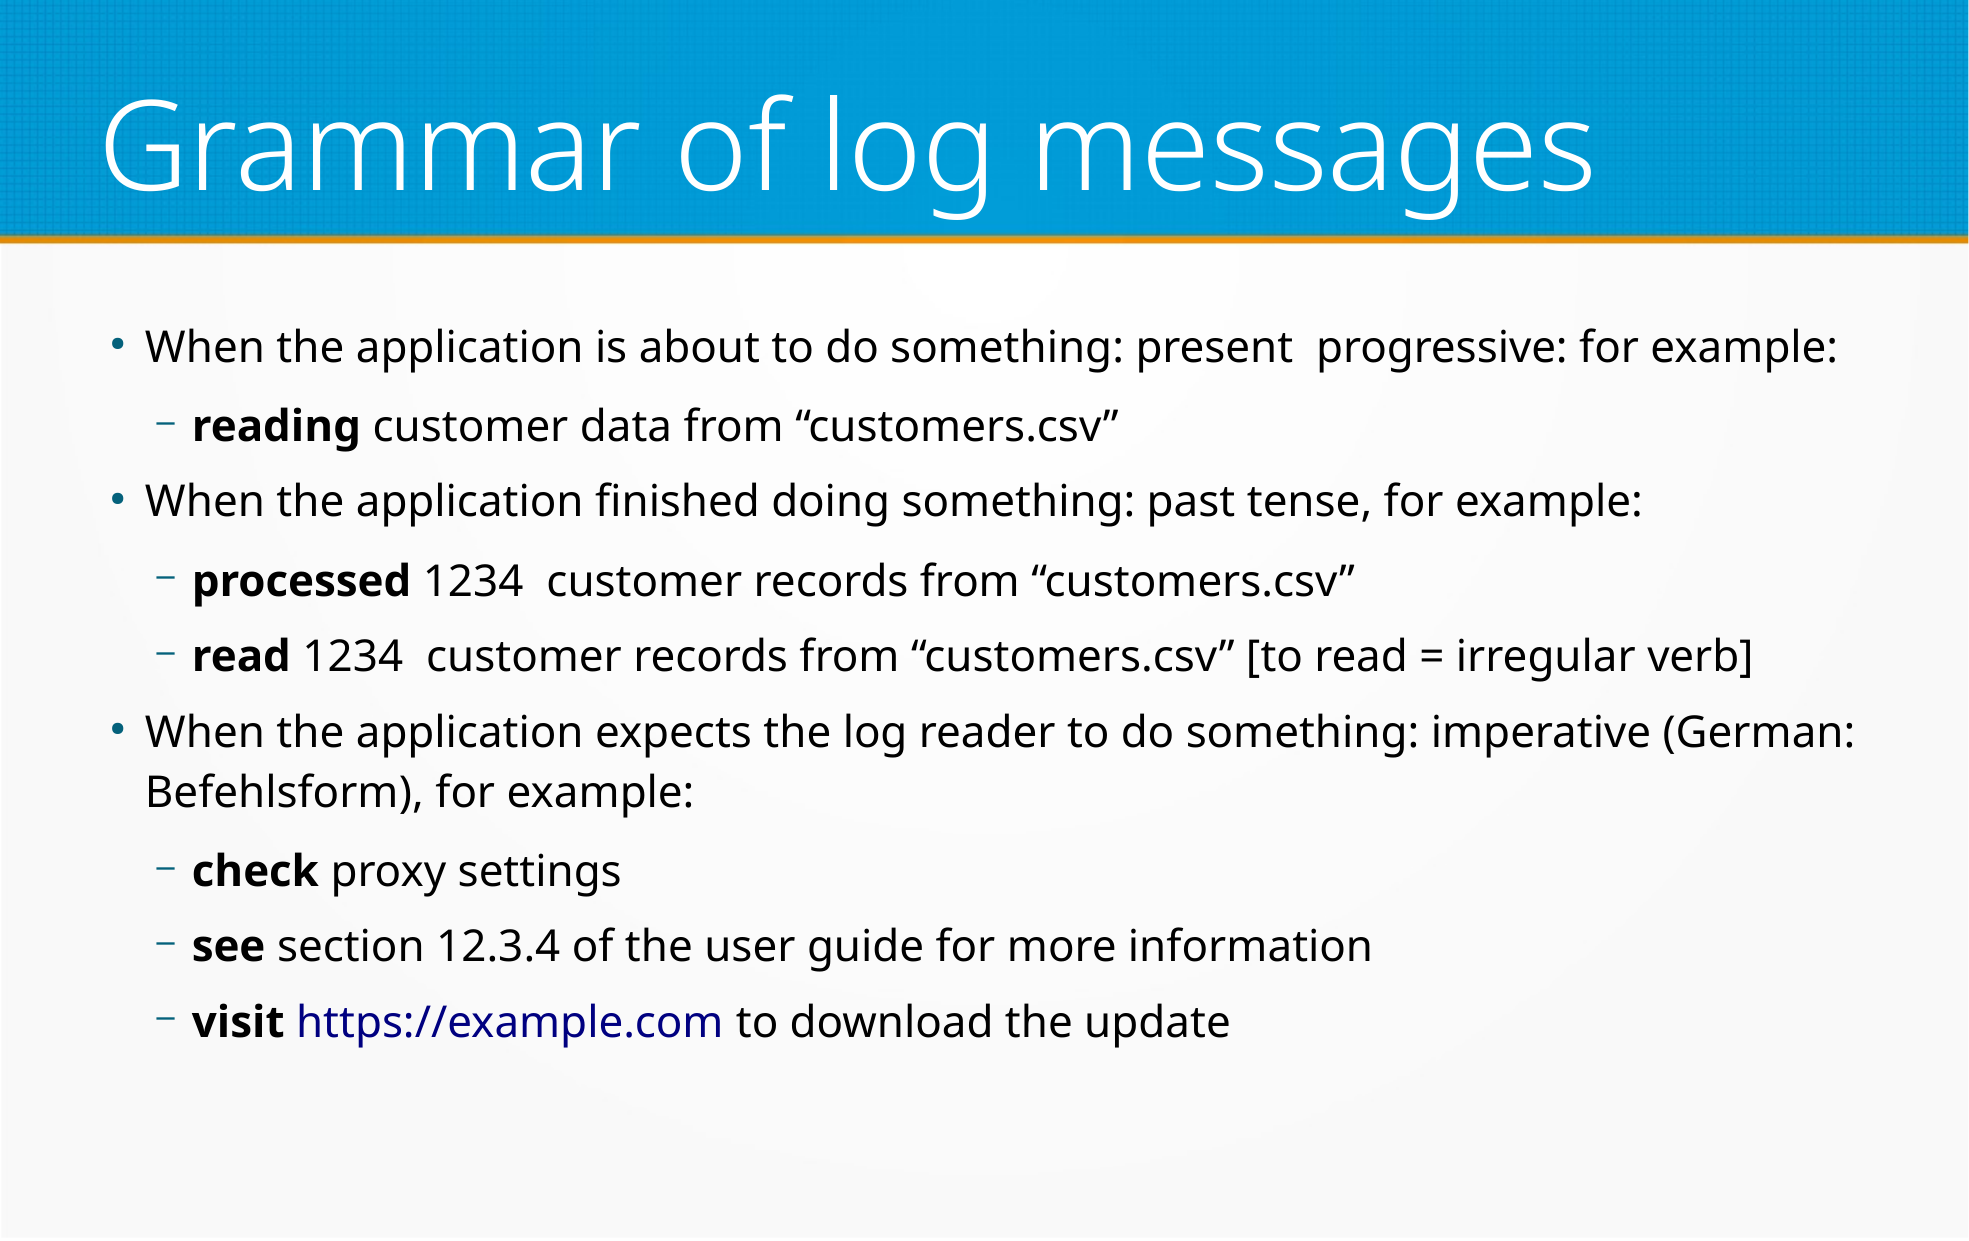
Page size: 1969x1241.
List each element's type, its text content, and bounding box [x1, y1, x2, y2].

title Grammar of log messages [98, 19, 1870, 227]
picture [0, 233, 1969, 1241]
list When the application is about to do something: present progressive: for example: reading customer data from “customers.csv” When the application finished doing something: past tense, for example: processed 1234 customer records from “customers.csv” read 1234 customer records from “customers.csv” [to read = irregular verb] When the application expects the log reader to do something: imperative (German: Befehlsform), for example: check proxy settings see section 12.3.4 of the user guide for more information visit https://example.com to download the update [98, 315, 1861, 1081]
